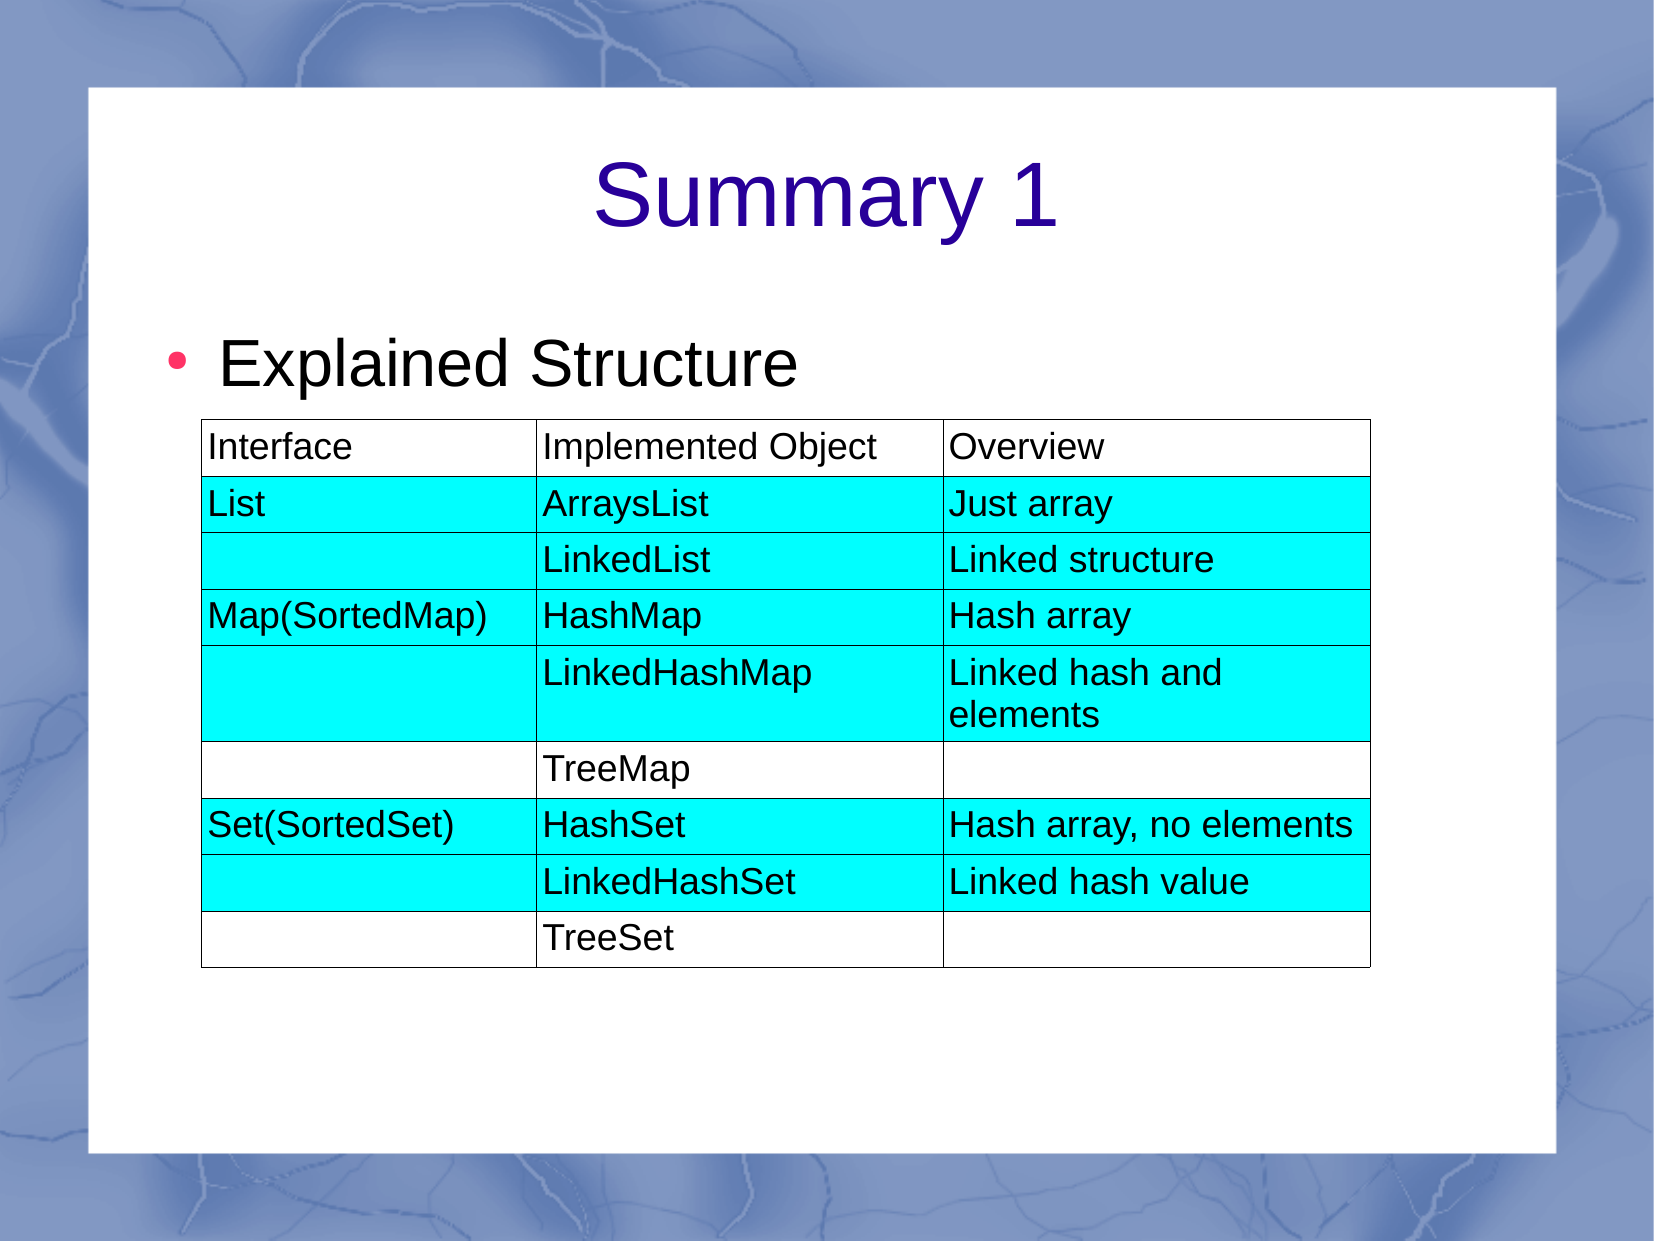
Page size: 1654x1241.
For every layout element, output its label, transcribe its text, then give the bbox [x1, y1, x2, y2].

table_cell TreeSet [537, 912, 943, 967]
table_cell [202, 533, 536, 589]
table_cell Set(SortedSet) [202, 799, 536, 854]
title Summary 1 [118, 98, 1536, 291]
table_cell Linked hash and elements [944, 646, 1370, 741]
table_cell Just array [944, 477, 1370, 532]
table_cell List [202, 477, 536, 532]
picture [0, 0, 1654, 1241]
table_cell [202, 646, 536, 741]
table_cell ArraysList [537, 477, 943, 532]
table_cell Linked structure [944, 533, 1370, 589]
table_header Implemented Object [537, 420, 943, 476]
table_cell Hash array [944, 590, 1370, 645]
table_cell HashMap [537, 590, 943, 645]
table_cell [202, 855, 536, 911]
table_cell [944, 912, 1370, 967]
table_cell [202, 912, 536, 967]
table_cell LinkedHashSet [537, 855, 943, 911]
table_cell TreeMap [537, 742, 943, 798]
table_cell HashSet [537, 799, 943, 854]
table_cell Map(SortedMap) [202, 590, 536, 645]
table_cell Linked hash value [944, 855, 1370, 911]
table_cell [202, 742, 536, 798]
table_cell LinkedList [537, 533, 943, 589]
table_cell Hash array, no elements [944, 799, 1370, 854]
table_cell [944, 742, 1370, 798]
table_header Interface [202, 420, 536, 476]
table_cell LinkedHashMap [537, 646, 943, 741]
list Explained Structure [147, 325, 1506, 996]
table_header Overview [944, 420, 1370, 476]
